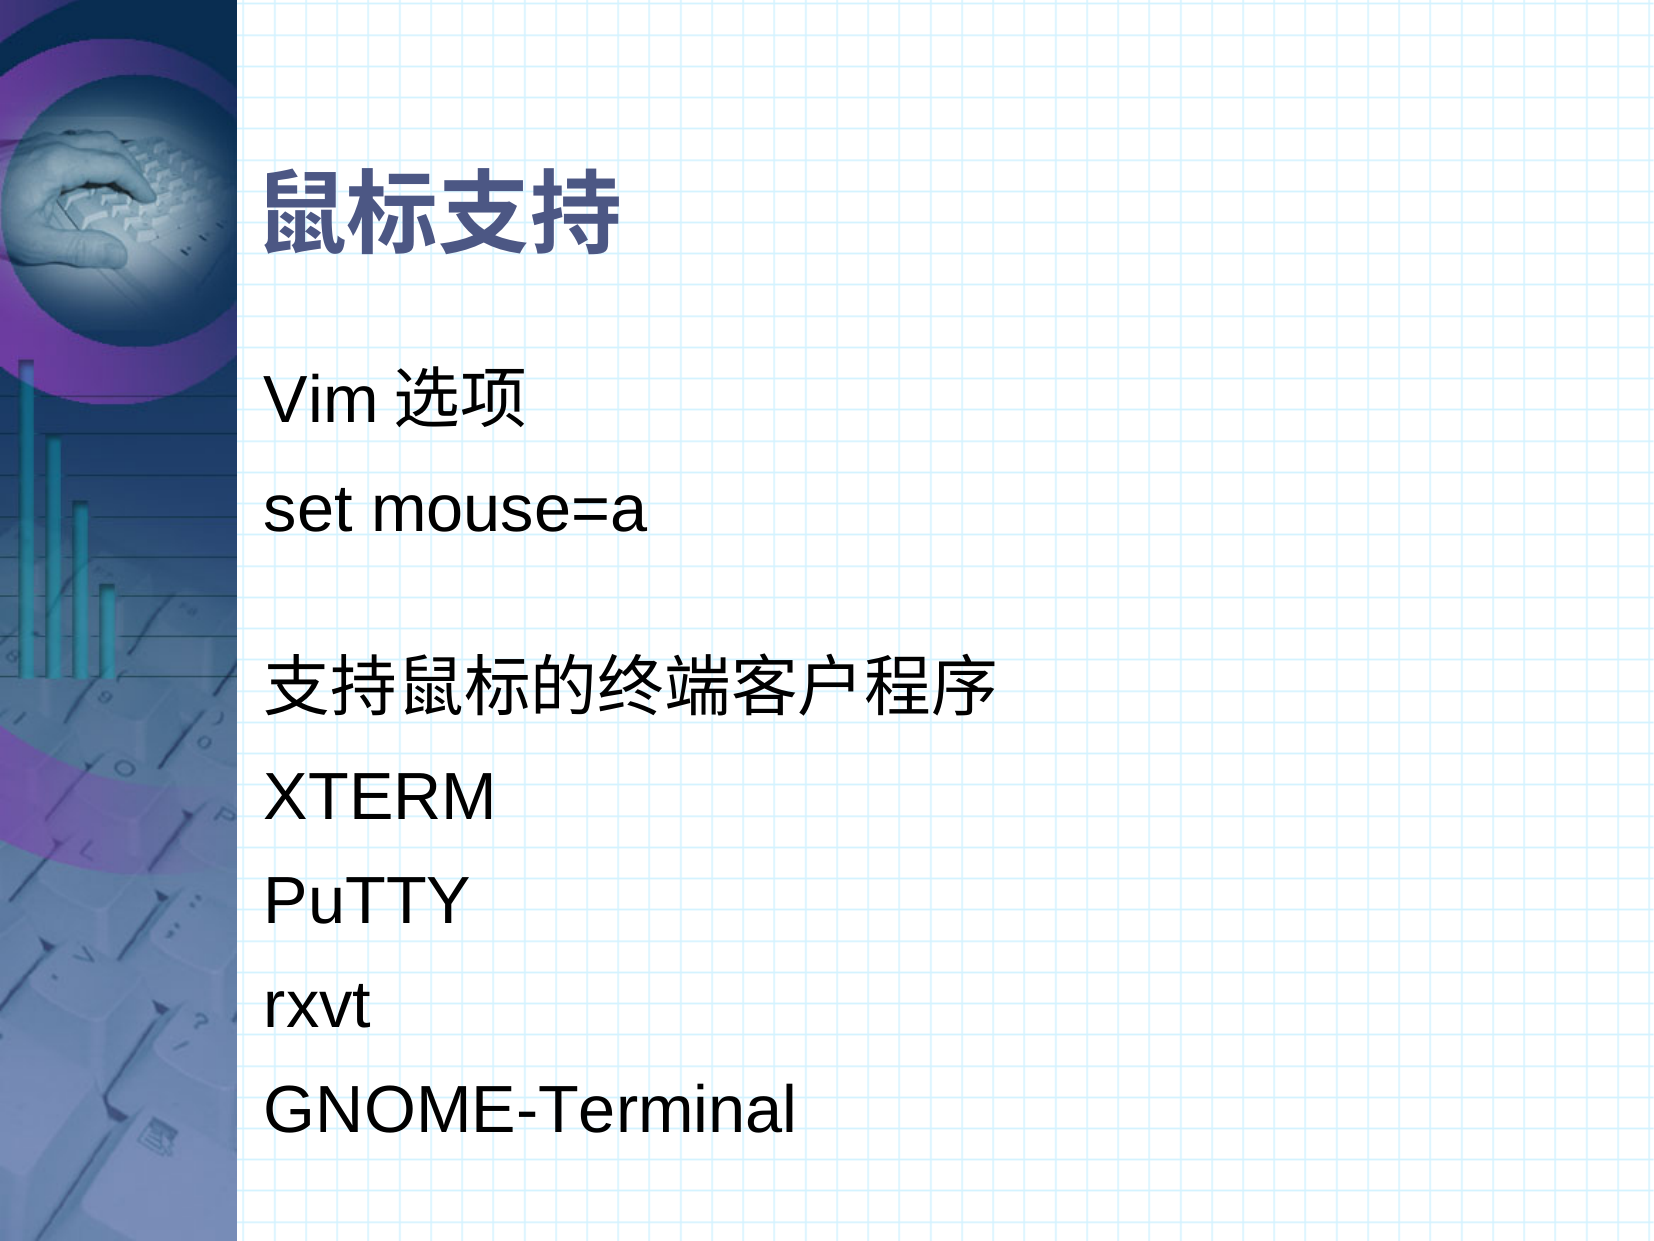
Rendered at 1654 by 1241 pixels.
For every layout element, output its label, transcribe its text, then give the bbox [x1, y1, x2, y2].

list Vim选项 set mouse=a 支持鼠标的终端客户程序 XTERM PuTTY rxvt GNOME-Terminal [254, 344, 1640, 1127]
picture [0, 0, 1654, 1241]
title 鼠标支持 [254, 102, 1640, 311]
